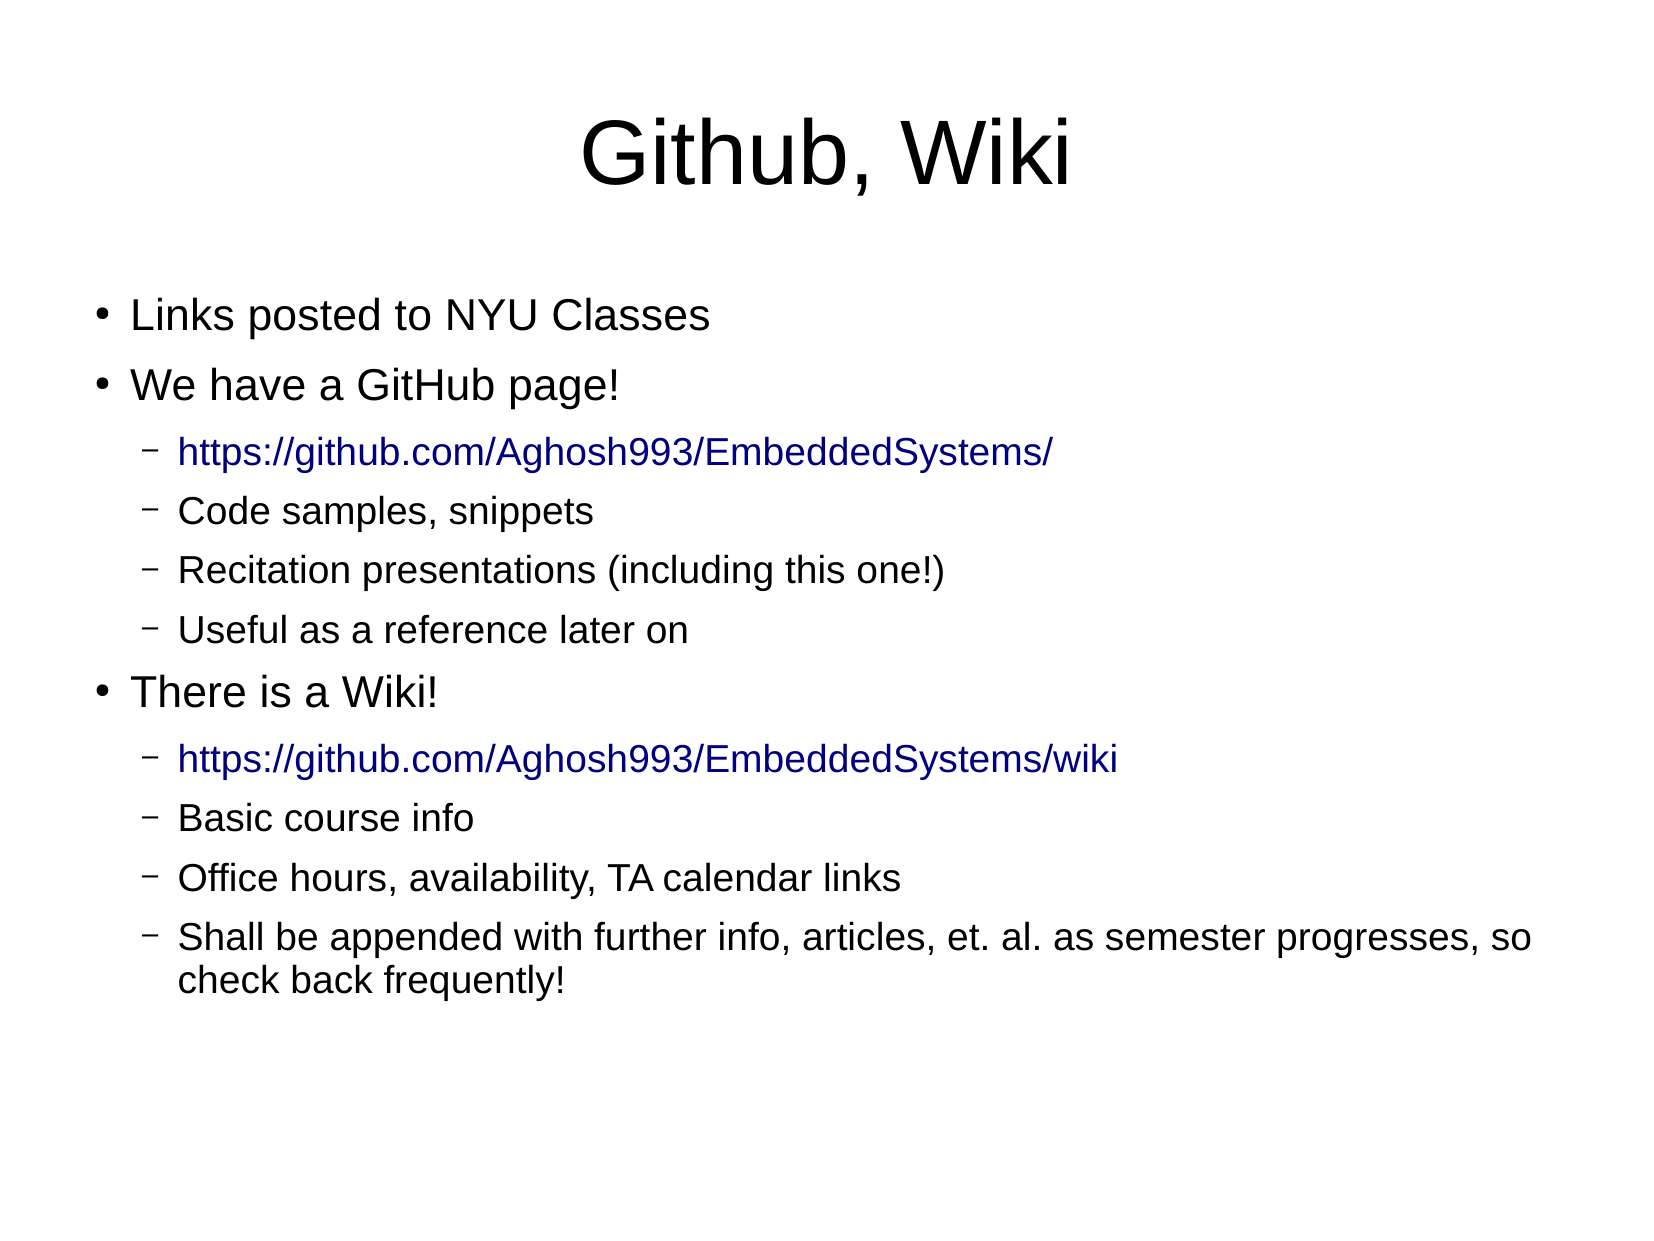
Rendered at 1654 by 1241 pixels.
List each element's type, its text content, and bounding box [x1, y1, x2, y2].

title Github, Wiki [82, 49, 1571, 257]
list Links posted to NYU Classes We have a GitHub page! https://github.com/Aghosh993/EmbeddedSystems/ Code samples, snippets Recitation presentations (including this one!) Useful as a reference later on There is a Wiki! https://github.com/Aghosh993/EmbeddedSystems/wiki Basic course info Office hours, availability, TA calendar links Shall be appended with further info, articles, et. al. as semester progresses, so check back frequently! [82, 290, 1571, 1010]
